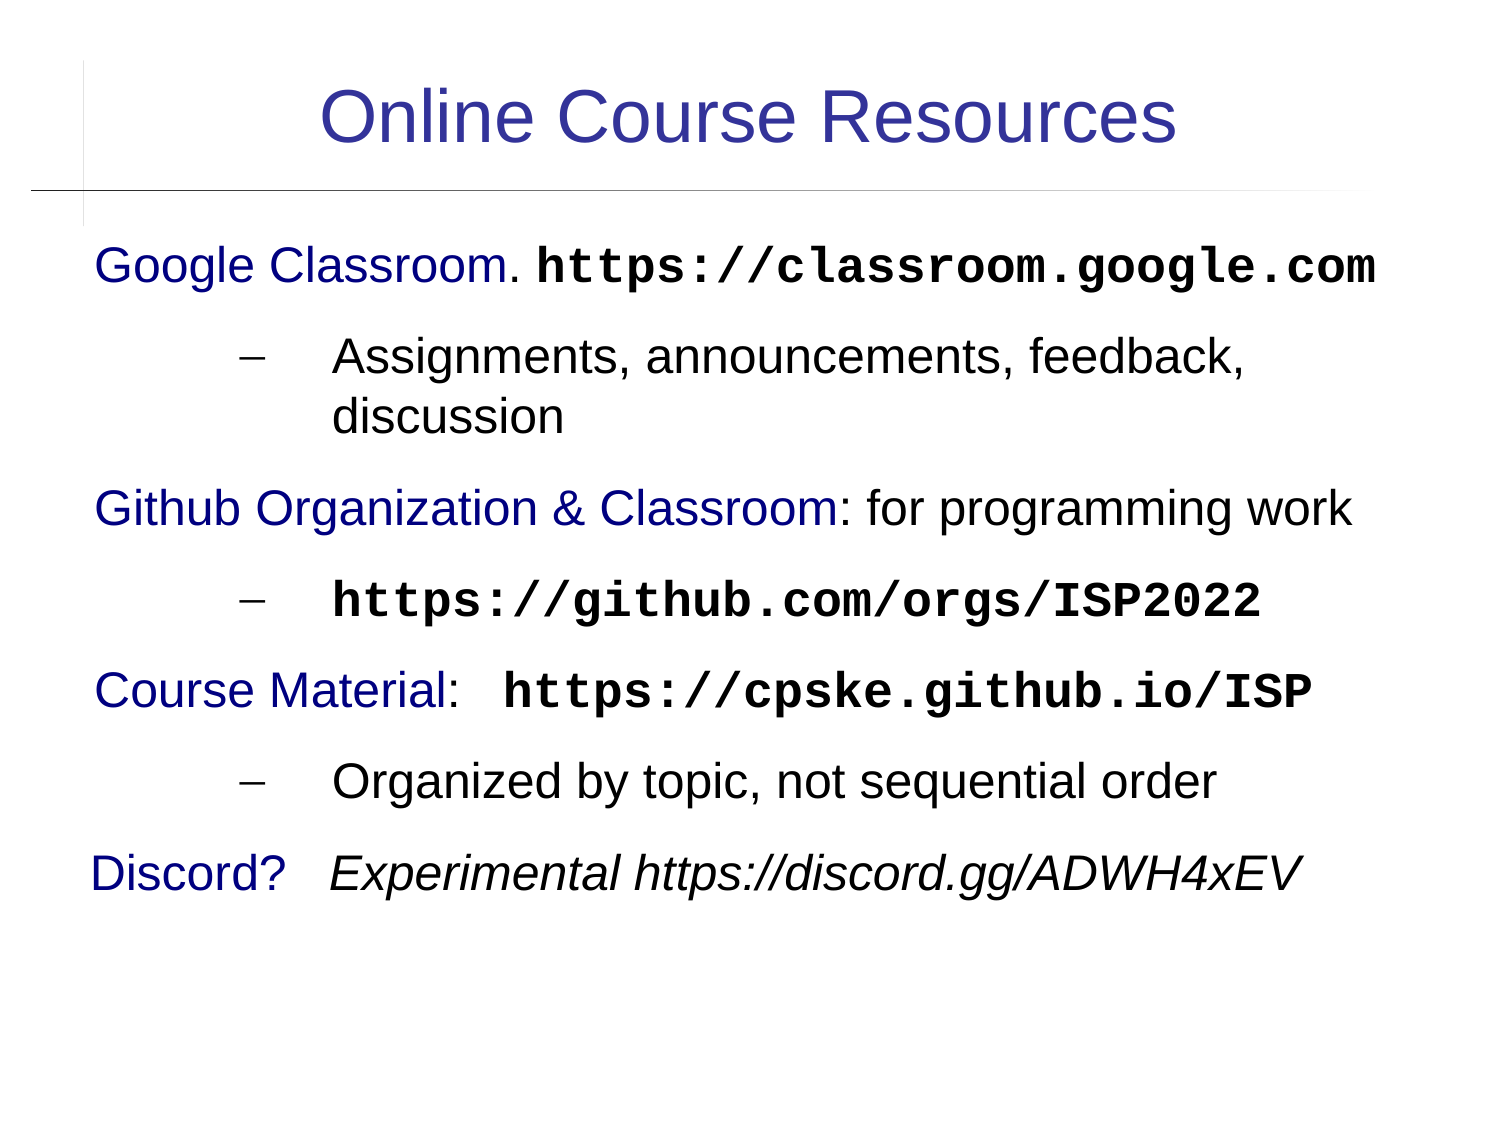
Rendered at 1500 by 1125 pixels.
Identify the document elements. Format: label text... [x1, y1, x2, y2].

list Google Classroom. https://classroom.google.com Assignments, announcements, feedback, discussion Github Organization & Classroom: for programming work https://github.com/orgs/ISP2022 Course Material: https://cpske.github.io/ISP Organized by topic, not sequential order Discord? Experimental https://discord.gg/ADWH4xEV [75, 224, 1426, 1080]
title Online Course Resources [100, 42, 1398, 183]
